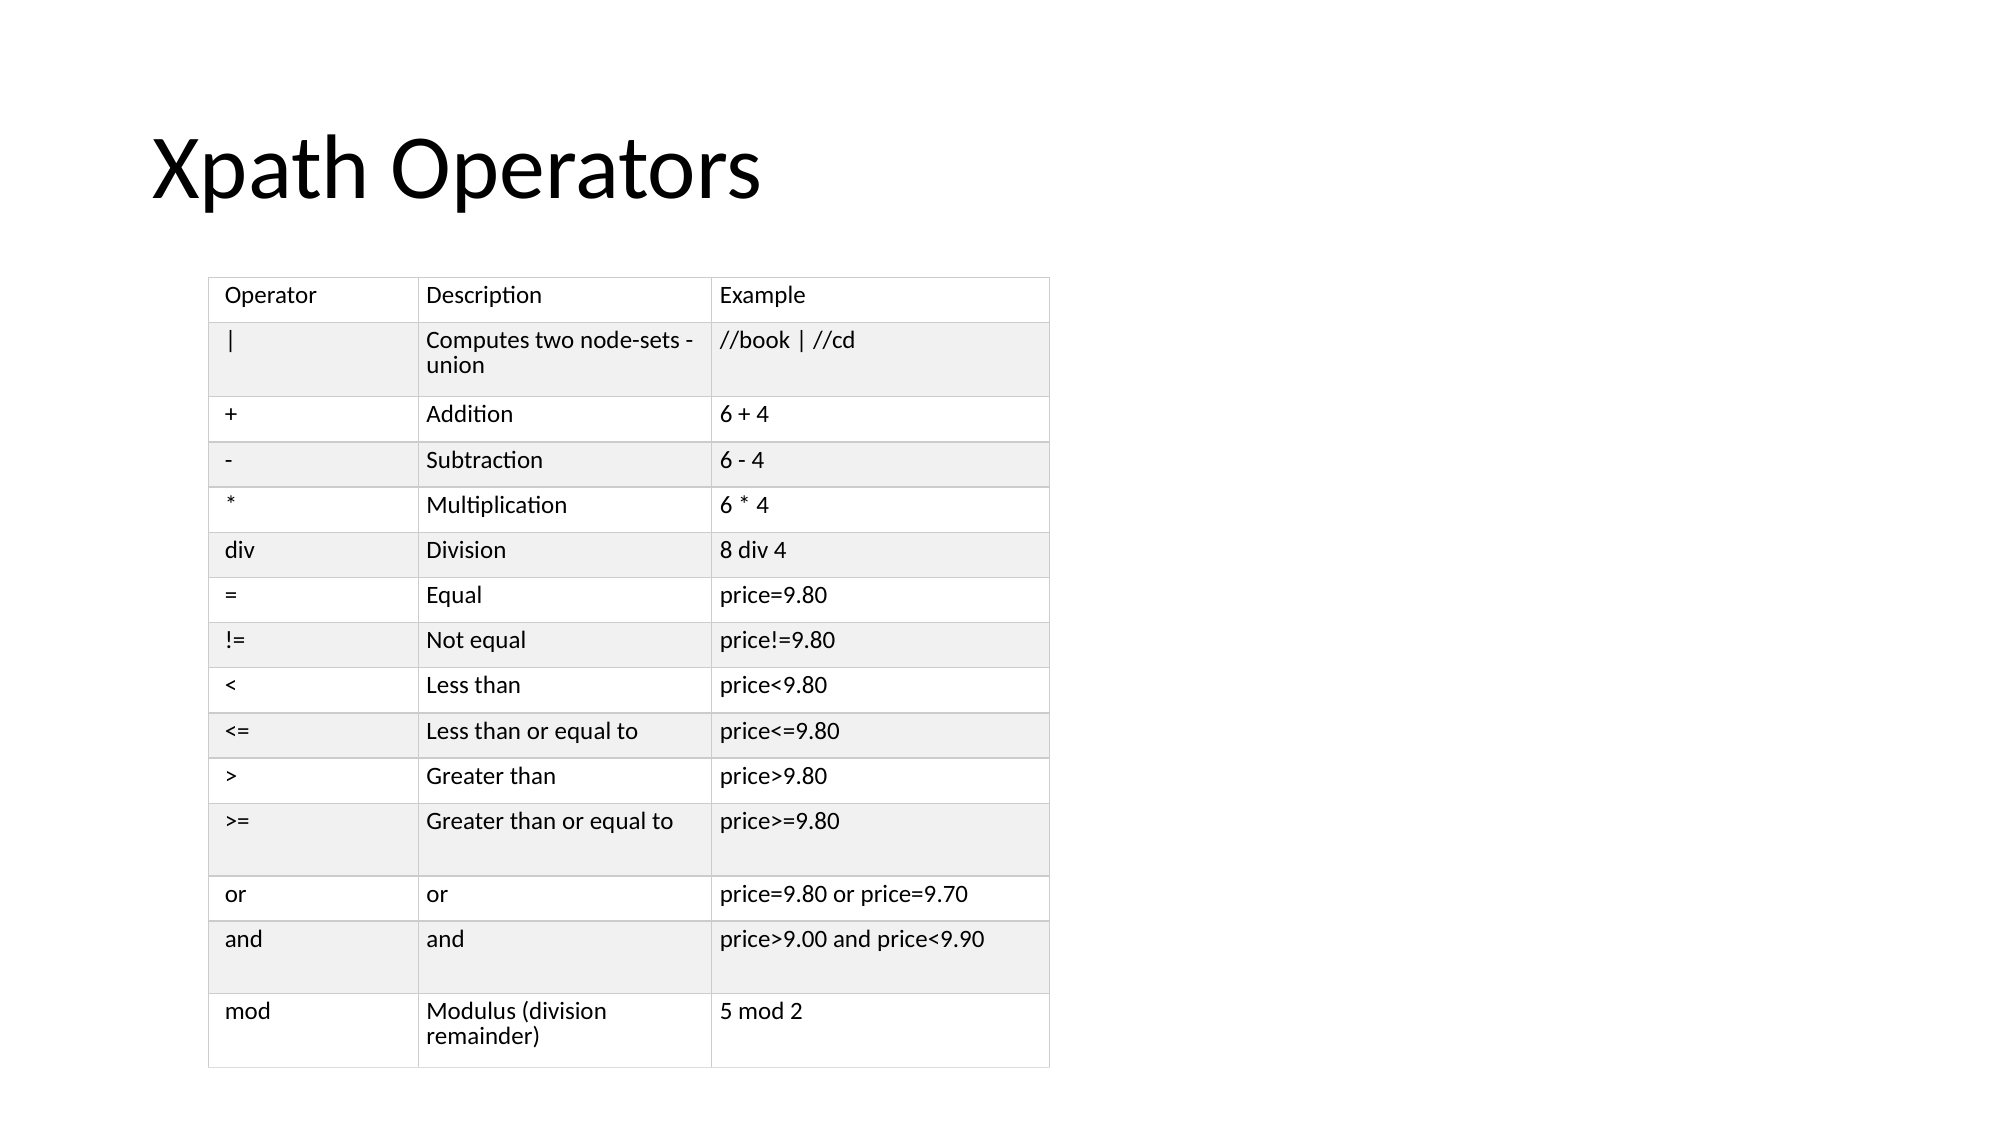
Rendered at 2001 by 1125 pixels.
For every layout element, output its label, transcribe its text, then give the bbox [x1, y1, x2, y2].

table_cell 6 + 4 [712, 397, 1049, 441]
table_cell = [209, 578, 418, 622]
table_cell //book | //cd [712, 323, 1049, 396]
table_cell price=9.80 or price=9.70 [712, 877, 1049, 920]
table_cell price>=9.80 [712, 804, 1049, 875]
table_cell Less than or equal to [419, 714, 711, 757]
table_cell Modulus (division remainder) [419, 994, 711, 1067]
table_cell Division [419, 533, 711, 577]
table_cell and [419, 922, 711, 993]
table_cell Computes two node-sets - union [419, 323, 711, 396]
table_cell * [209, 488, 418, 532]
table_cell or [209, 877, 418, 920]
table_cell > [209, 759, 418, 803]
table_cell - [209, 443, 418, 486]
table_cell mod [209, 994, 418, 1067]
table_cell price!=9.80 [712, 623, 1049, 667]
table_cell 6 * 4 [712, 488, 1049, 532]
table_cell Addition [419, 397, 711, 441]
table_cell <= [209, 714, 418, 757]
table_cell price<=9.80 [712, 714, 1049, 757]
table_cell < [209, 668, 418, 712]
table_cell Greater than [419, 759, 711, 803]
table_cell and [209, 922, 418, 993]
table_cell Multiplication [419, 488, 711, 532]
table_cell Equal [419, 578, 711, 622]
table_cell 5 mod 2 [712, 994, 1049, 1067]
table_cell | [209, 323, 418, 396]
table_cell + [209, 397, 418, 441]
table_cell 8 div 4 [712, 533, 1049, 577]
table_cell or [419, 877, 711, 920]
table_cell != [209, 623, 418, 667]
table_cell >= [209, 804, 418, 875]
table_cell price>9.80 [712, 759, 1049, 803]
table_cell div [209, 533, 418, 577]
table_cell 6 - 4 [712, 443, 1049, 486]
table_header Example [712, 278, 1049, 322]
table_header Description [419, 278, 711, 322]
table_cell price<9.80 [712, 668, 1049, 712]
table_cell Not equal [419, 623, 711, 667]
text_box Xpath Operators [137, 59, 1863, 278]
table_cell price=9.80 [712, 578, 1049, 622]
table_cell Subtraction [419, 443, 711, 486]
table_cell Less than [419, 668, 711, 712]
table_cell Greater than or equal to [419, 804, 711, 875]
table_cell price>9.00 and price<9.90 [712, 922, 1049, 993]
table_header Operator [209, 278, 418, 322]
